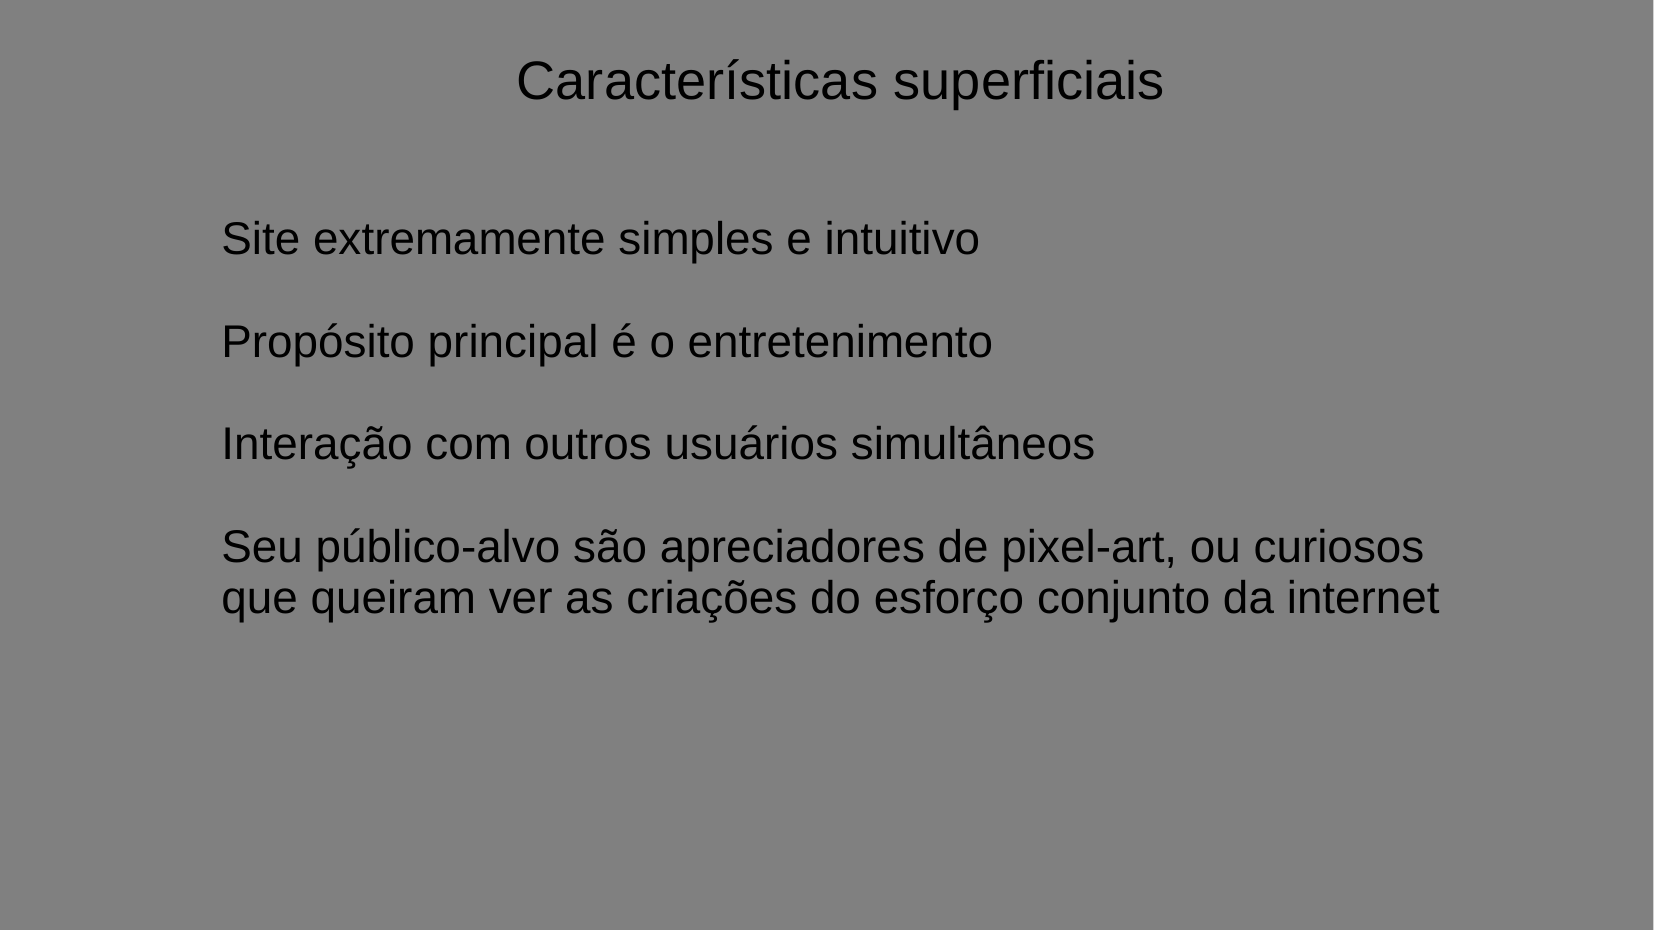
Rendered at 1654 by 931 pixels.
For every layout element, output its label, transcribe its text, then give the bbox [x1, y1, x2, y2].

text_box Site extremamente simples e intuitivo Propósito principal é o entretenimento Interação com outros usuários simultâneos Seu público-alvo são apreciadores de pixel-art, ou curiosos que queiram ver as criações do esforço conjunto da internet [206, 205, 1456, 631]
text_box Características superficiais [501, 42, 1181, 119]
